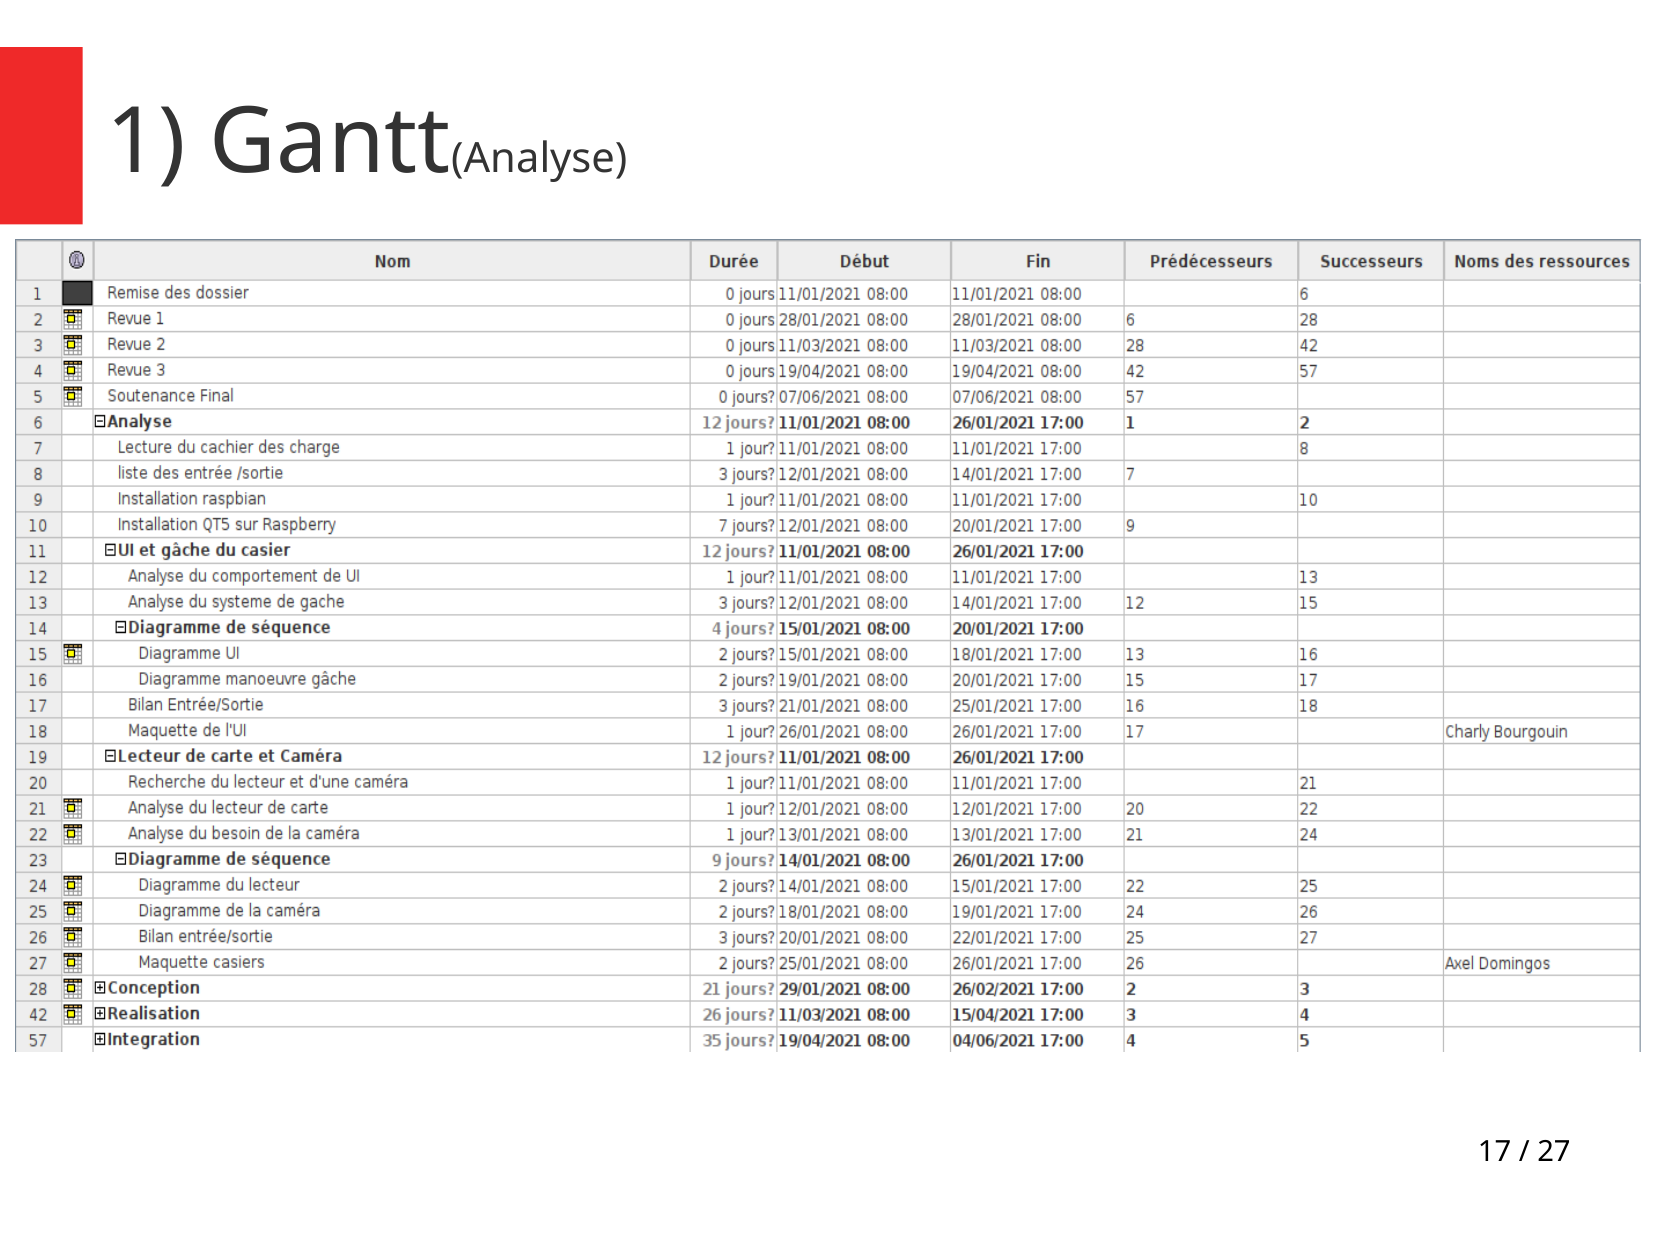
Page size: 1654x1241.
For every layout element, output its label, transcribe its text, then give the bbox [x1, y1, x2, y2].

picture [15, 239, 1642, 1052]
title 1) Gantt(Analyse) [106, 49, 1619, 225]
